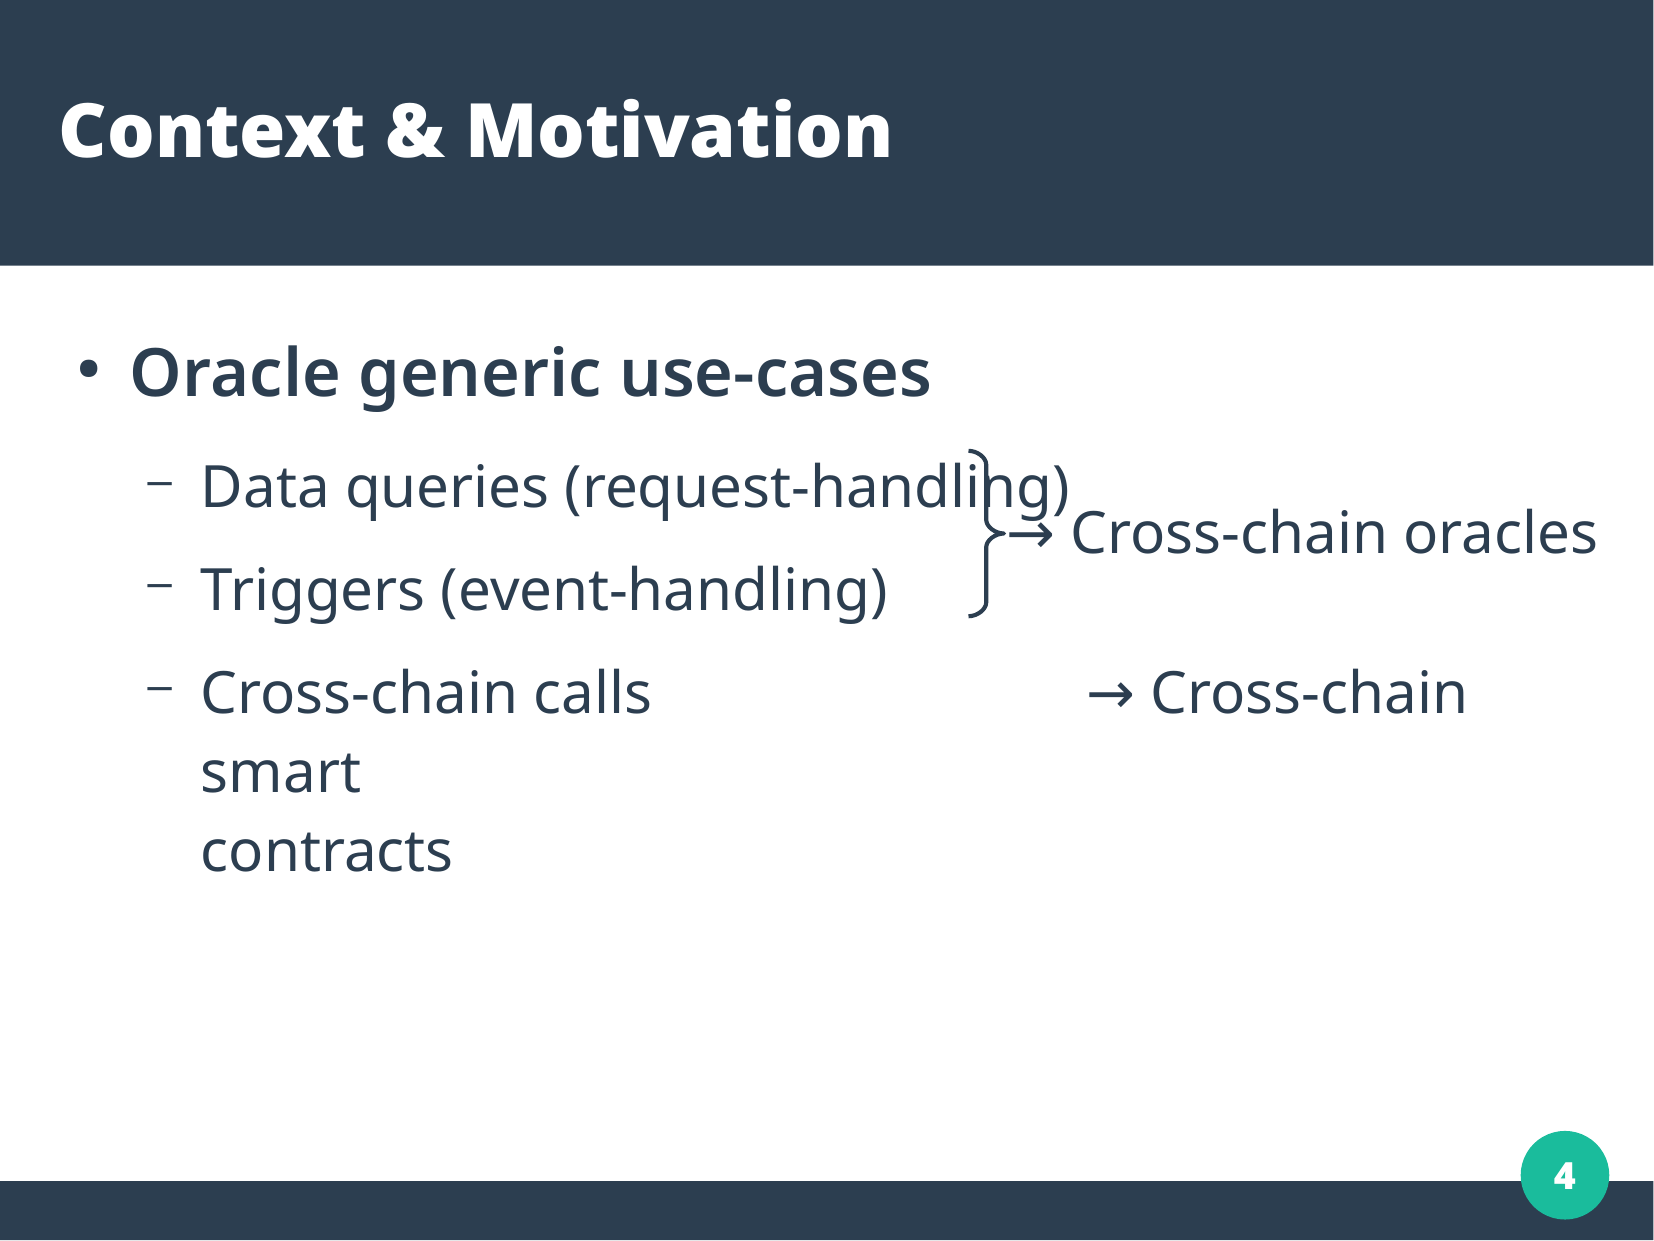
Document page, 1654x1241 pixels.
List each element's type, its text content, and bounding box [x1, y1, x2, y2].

title Context & Motivation [59, 49, 1595, 207]
text_box → Cross-chain oracles [992, 484, 1542, 573]
list Oracle generic use-cases Data queries (request-handling) Triggers (event-handling) Cross-chain calls → Cross-chain smart contracts [59, 324, 1595, 1152]
